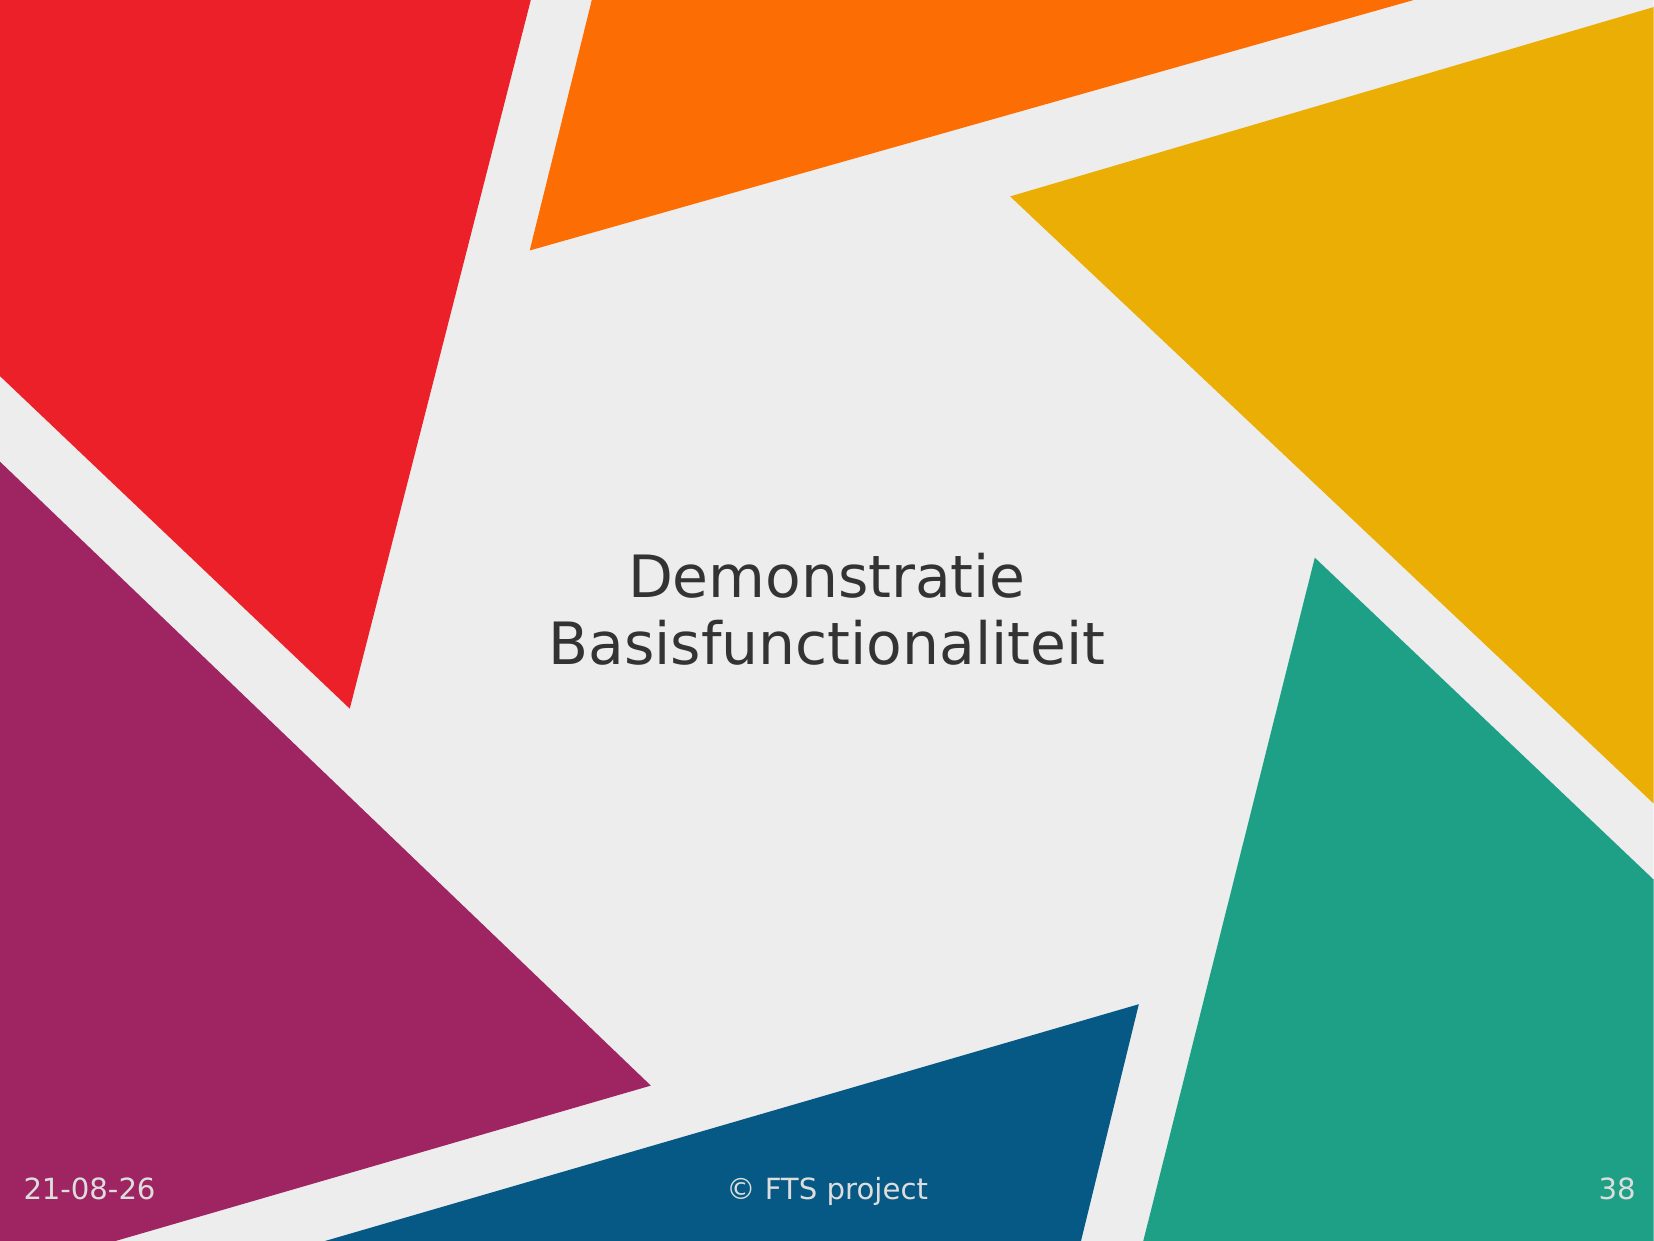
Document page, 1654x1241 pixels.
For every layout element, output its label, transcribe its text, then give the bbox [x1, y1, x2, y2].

title Demonstratie Basisfunctionaliteit [468, 507, 1186, 715]
